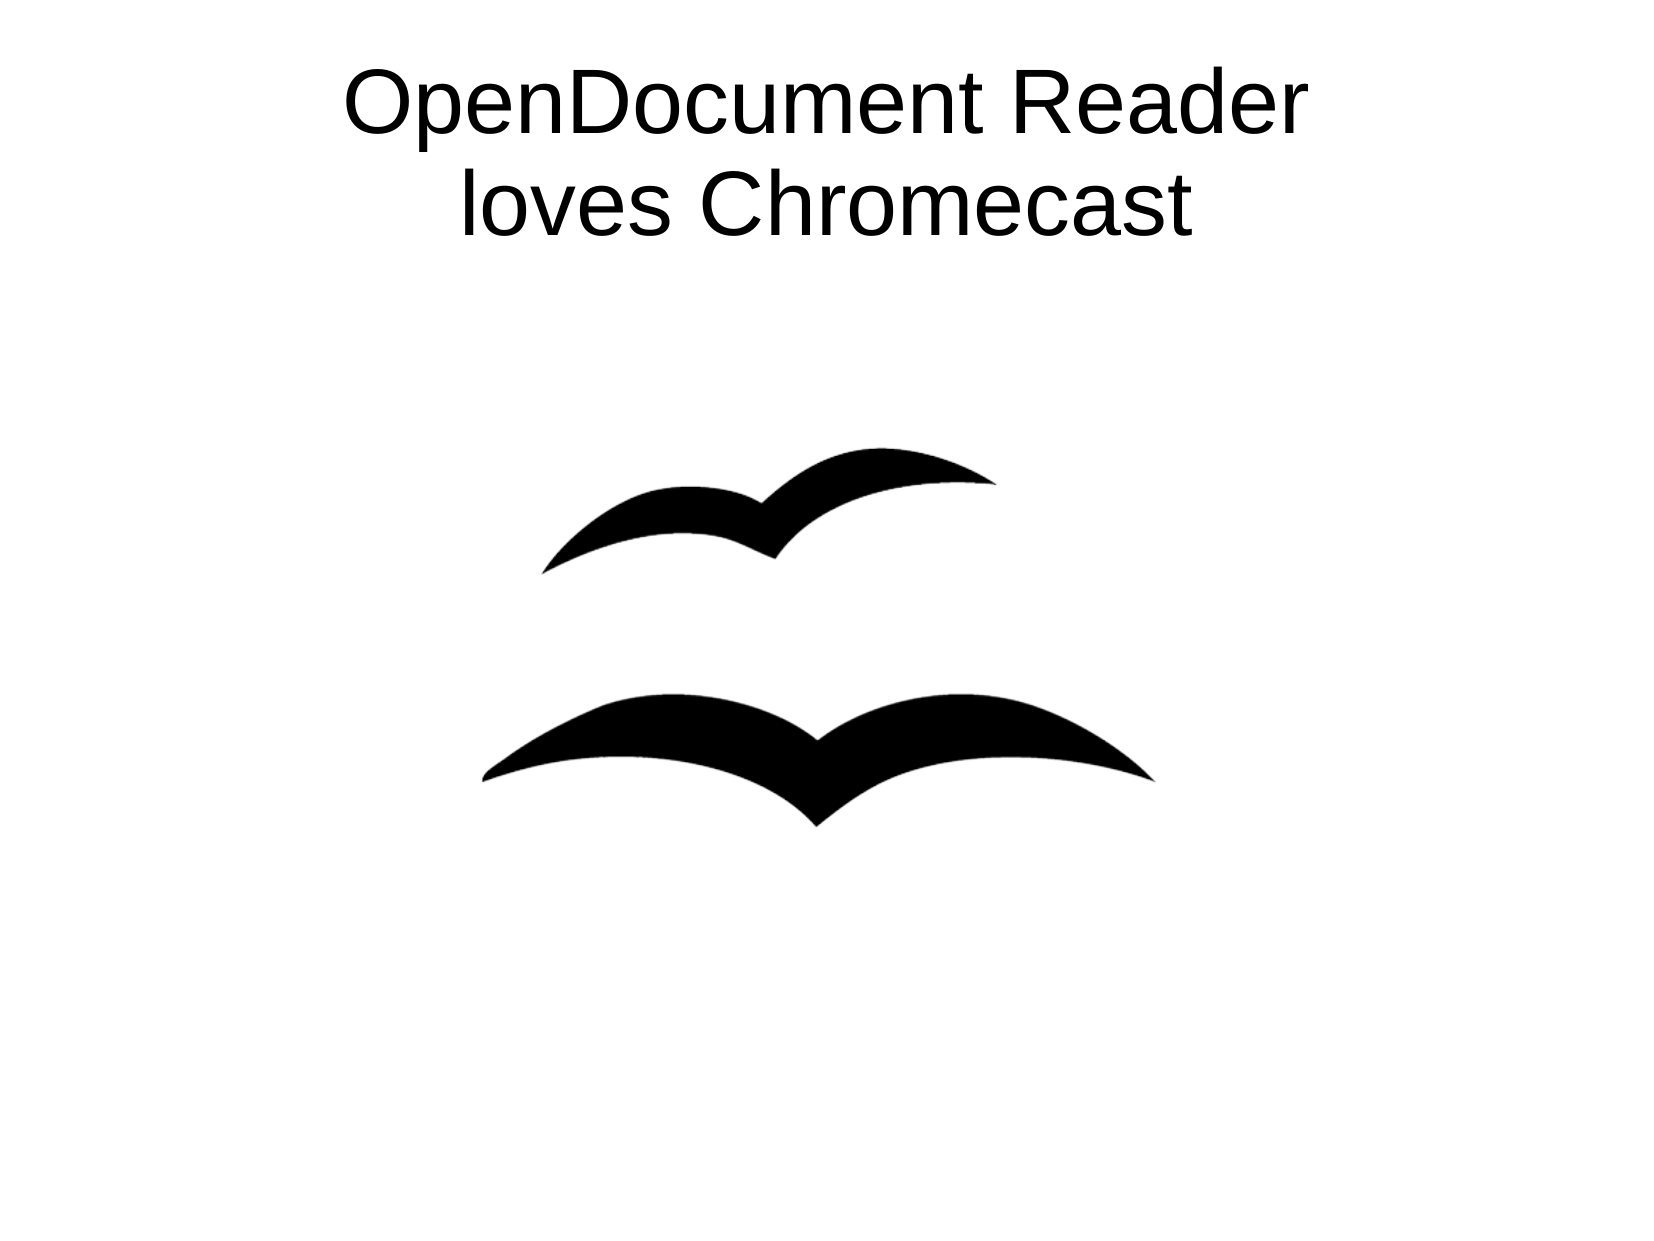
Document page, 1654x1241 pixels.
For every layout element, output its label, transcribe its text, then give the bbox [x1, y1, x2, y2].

picture [467, 290, 1187, 1010]
title OpenDocument Reader loves Chromecast [82, 49, 1571, 257]
